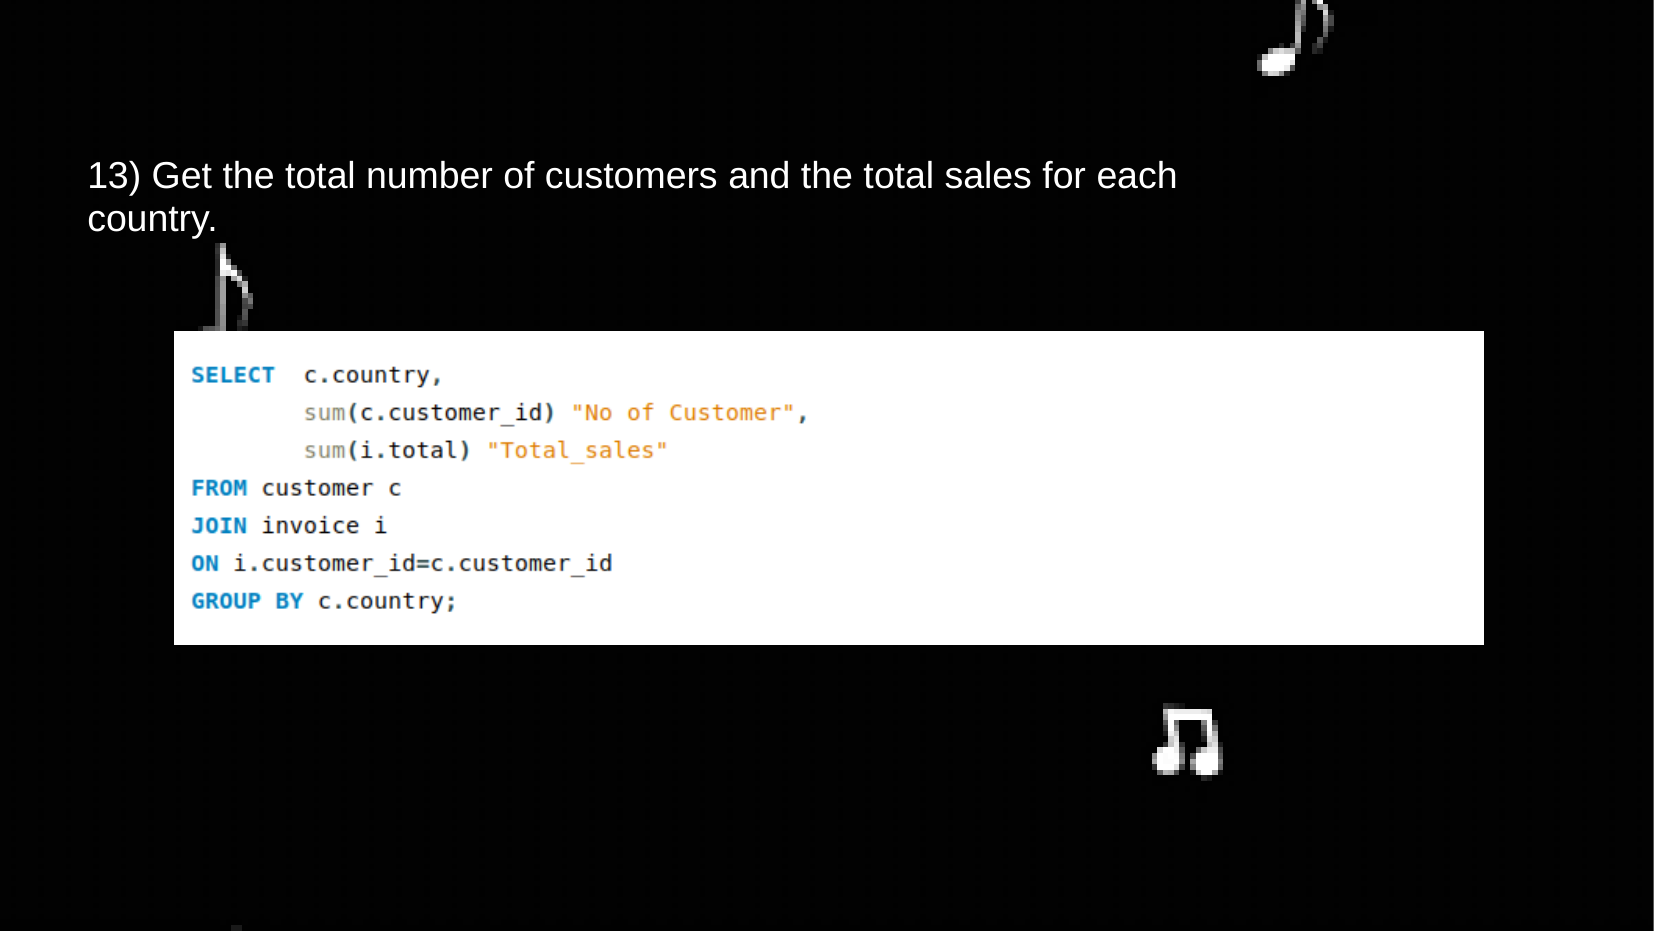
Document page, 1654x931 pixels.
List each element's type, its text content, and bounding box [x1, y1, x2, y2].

text_box 13) Get the total number of customers and the total sales for each country. [72, 147, 1270, 247]
picture [0, 0, 1654, 931]
